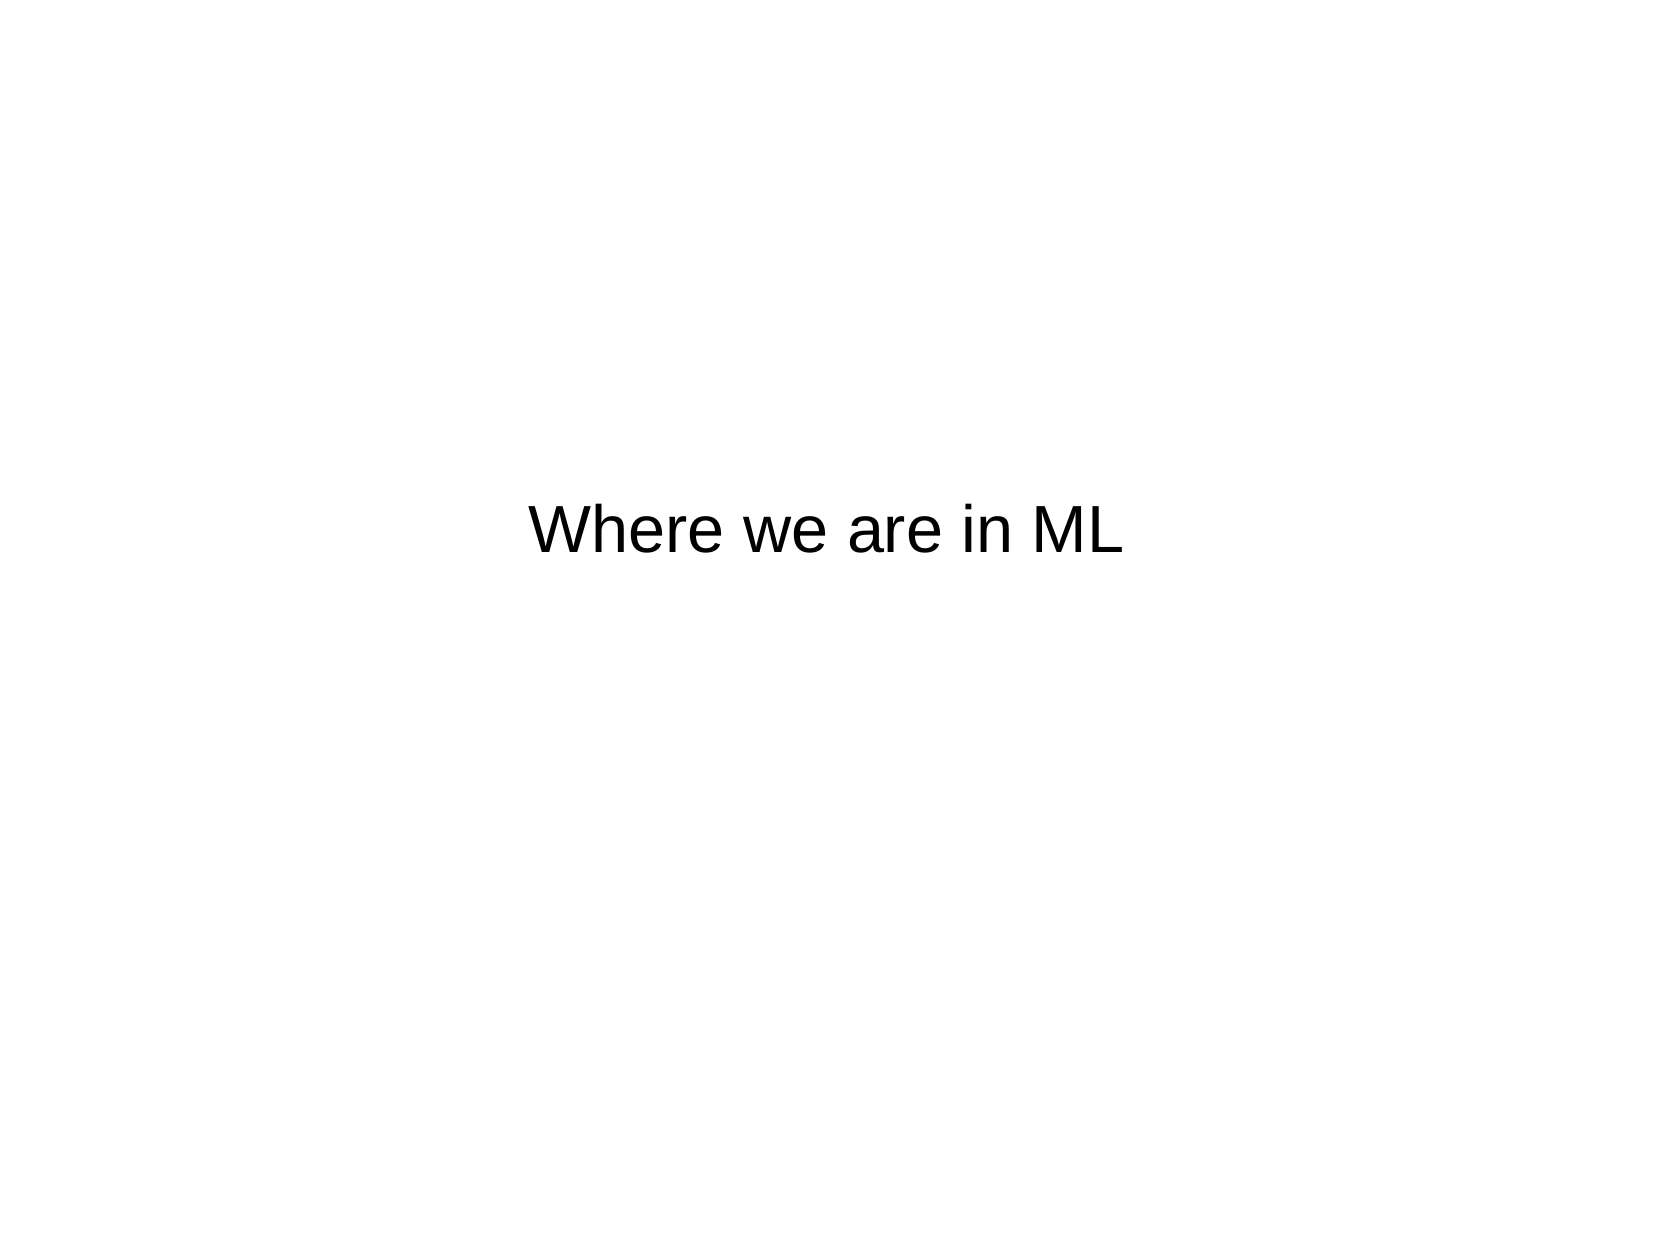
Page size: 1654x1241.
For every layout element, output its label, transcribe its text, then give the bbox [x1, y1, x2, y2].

subtitle Where we are in ML [82, 49, 1571, 1010]
